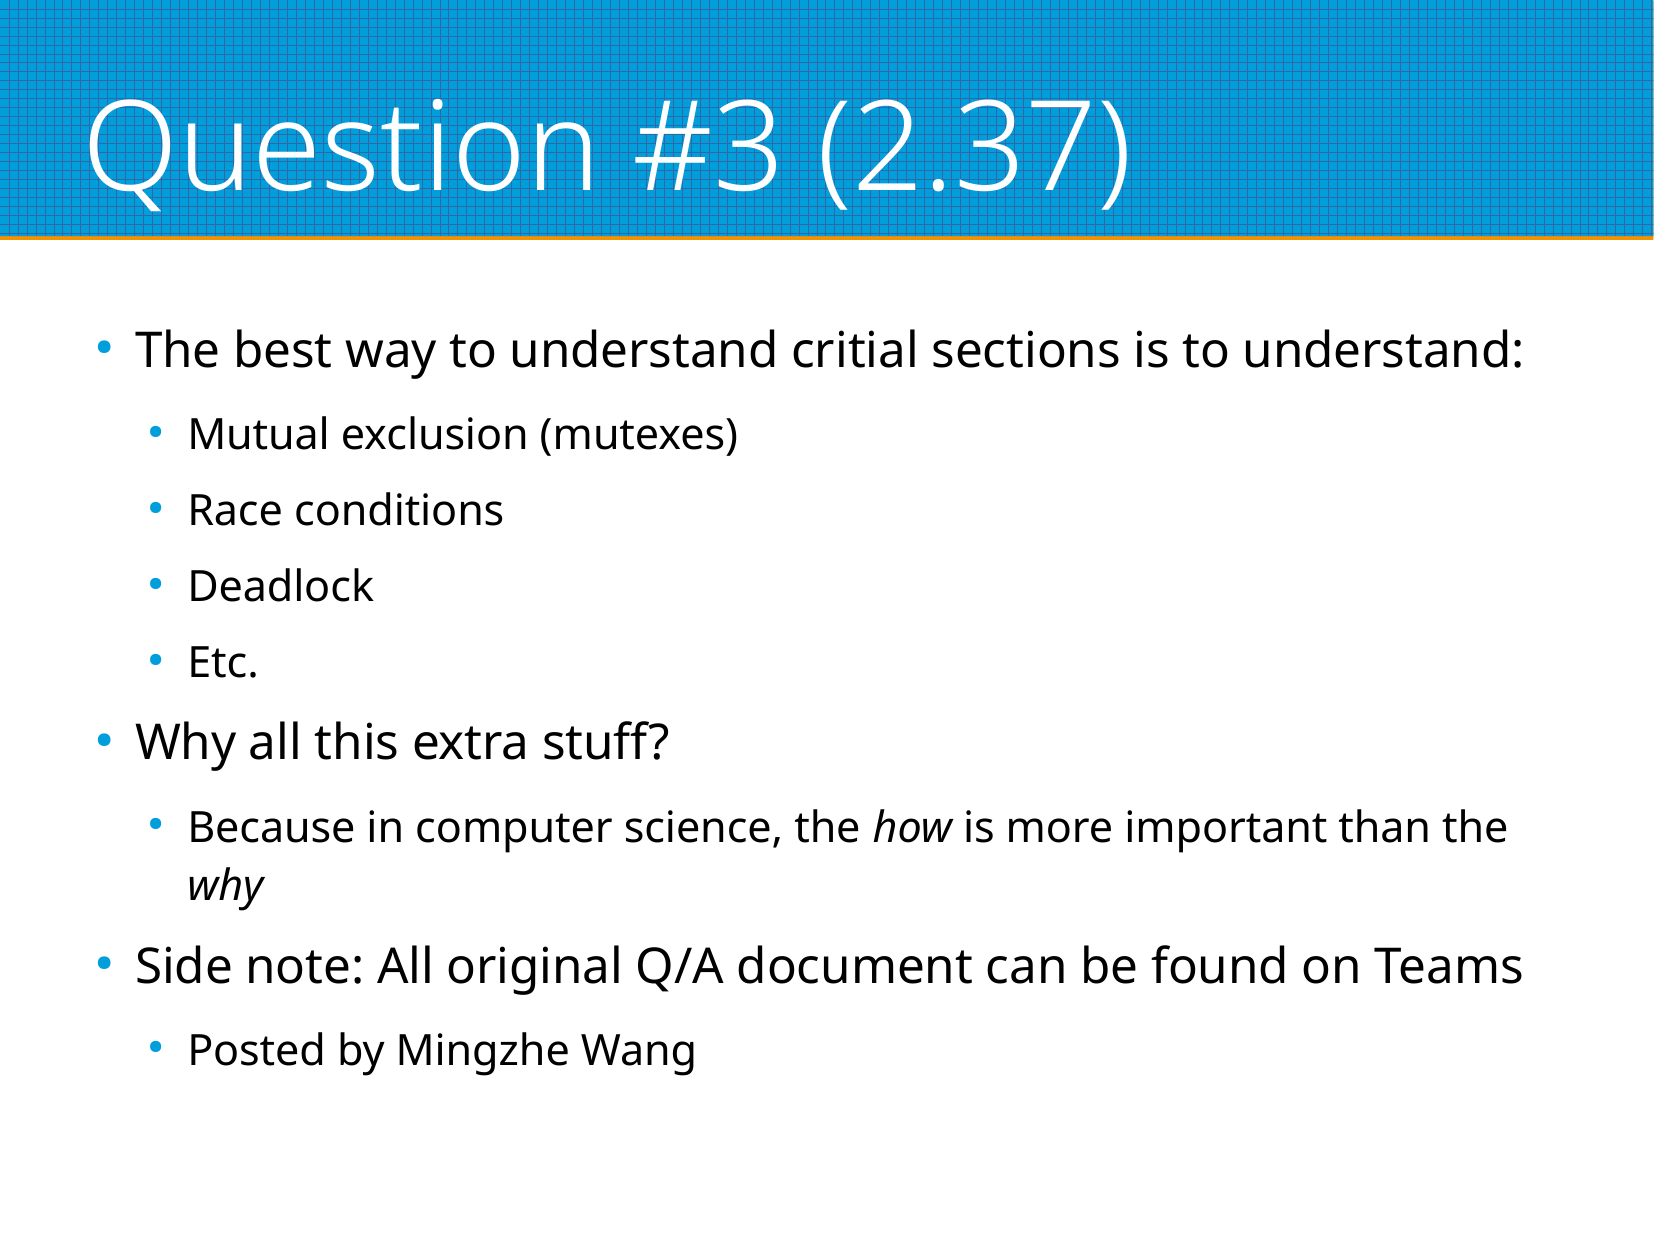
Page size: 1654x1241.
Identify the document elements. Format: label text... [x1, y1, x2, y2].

title Question #3 (2.37) [82, 19, 1571, 227]
list The best way to understand critial sections is to understand: Mutual exclusion (mutexes) Race conditions Deadlock Etc. Why all this extra stuff? Because in computer science, the how is more important than the why Side note: All original Q/A document can be found on Teams Posted by Mingzhe Wang [82, 314, 1563, 1081]
